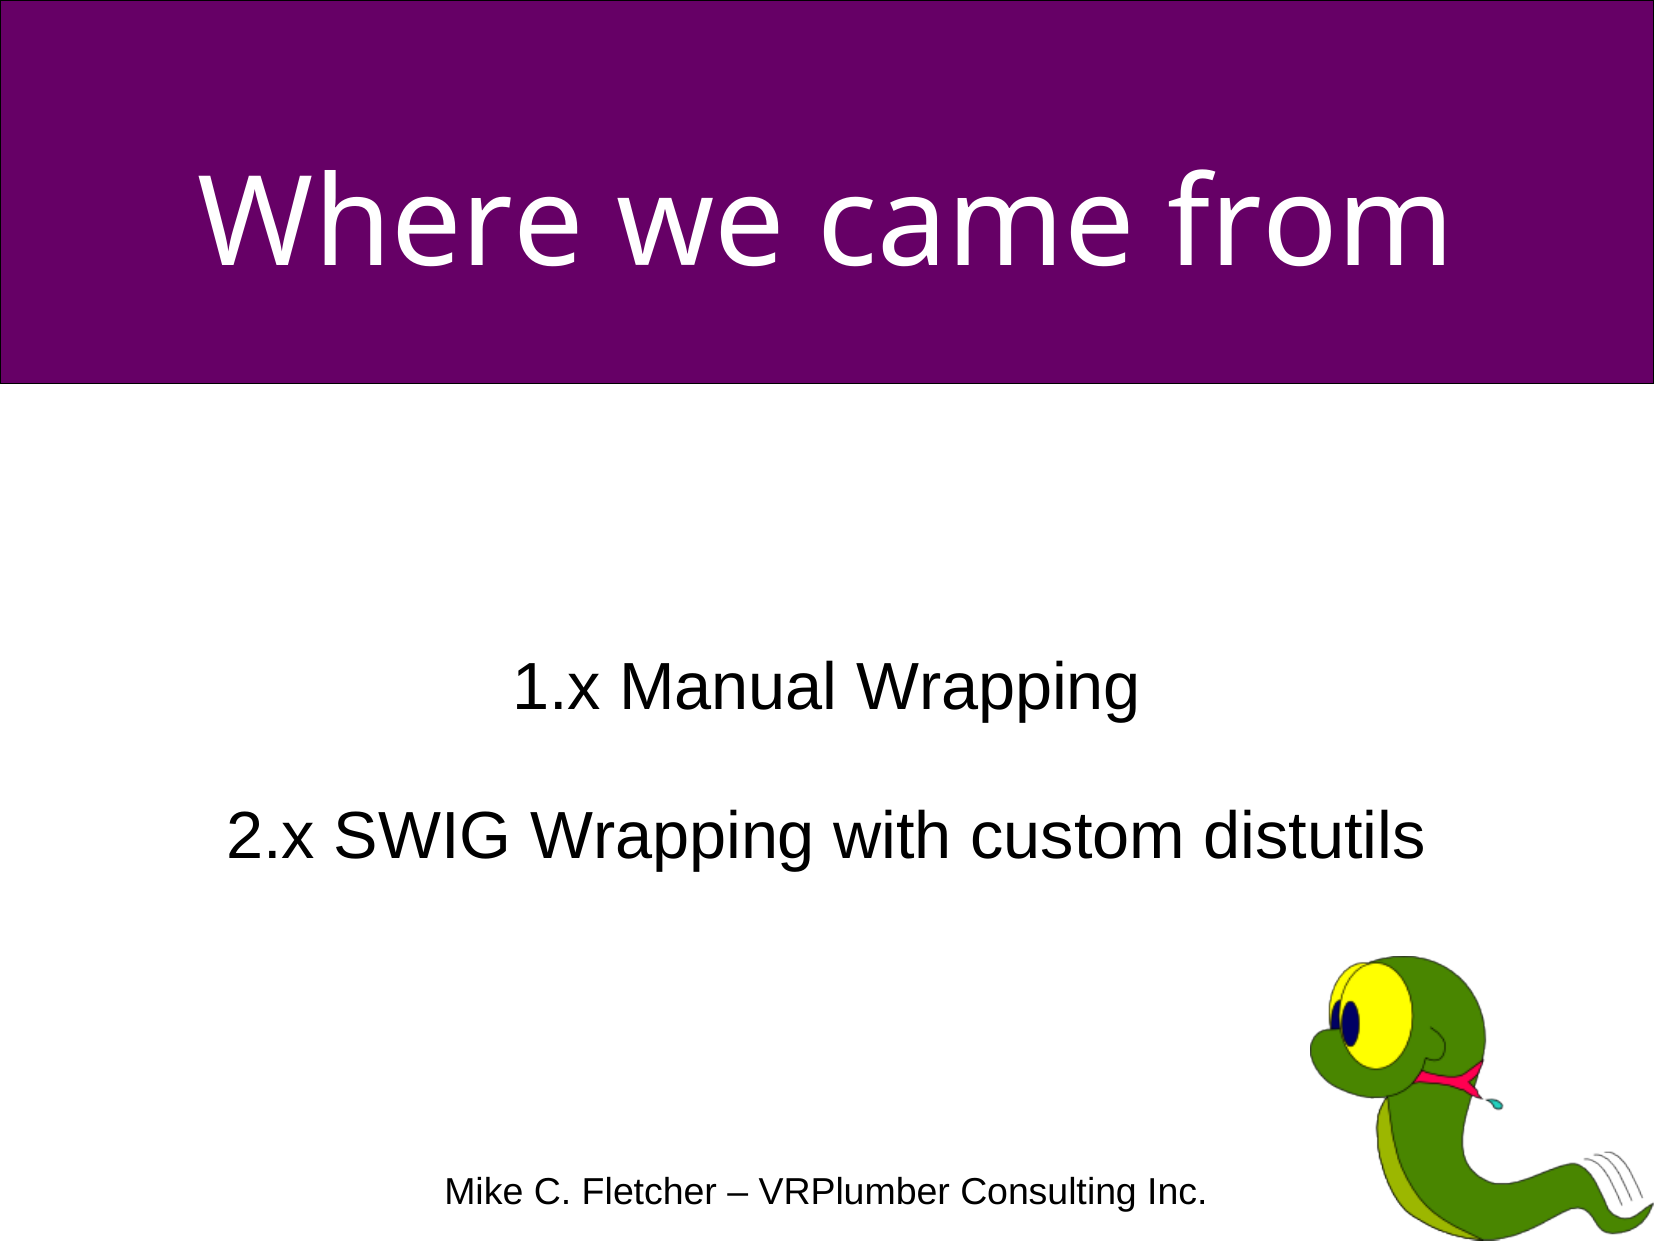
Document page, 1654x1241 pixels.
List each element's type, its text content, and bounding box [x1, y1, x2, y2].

title Where we came from [82, 56, 1571, 377]
subtitle 1.x Manual Wrapping 2.x SWIG Wrapping with custom distutils [82, 420, 1571, 1102]
picture [1310, 956, 1654, 1241]
